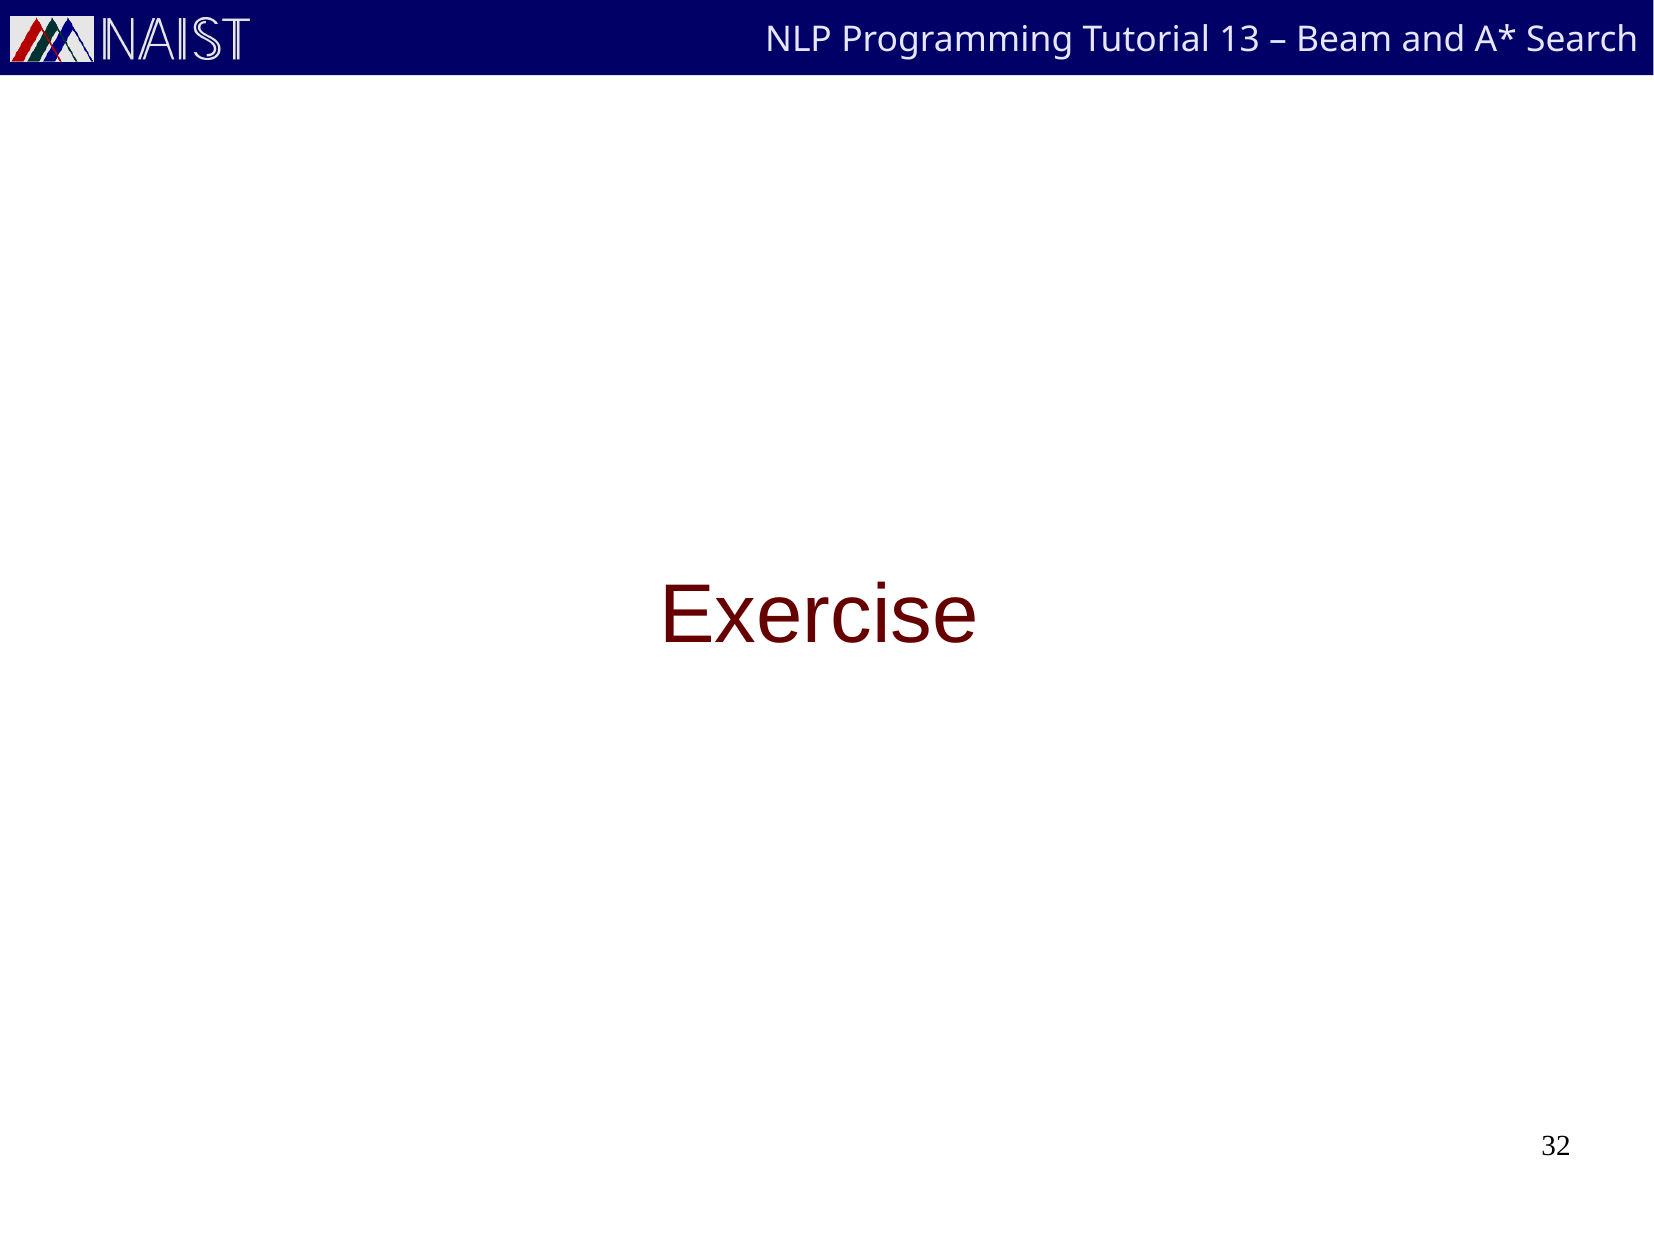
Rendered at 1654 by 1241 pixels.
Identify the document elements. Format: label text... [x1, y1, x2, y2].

title Exercise [75, 518, 1564, 710]
picture [10, 16, 94, 62]
picture [102, 17, 251, 60]
